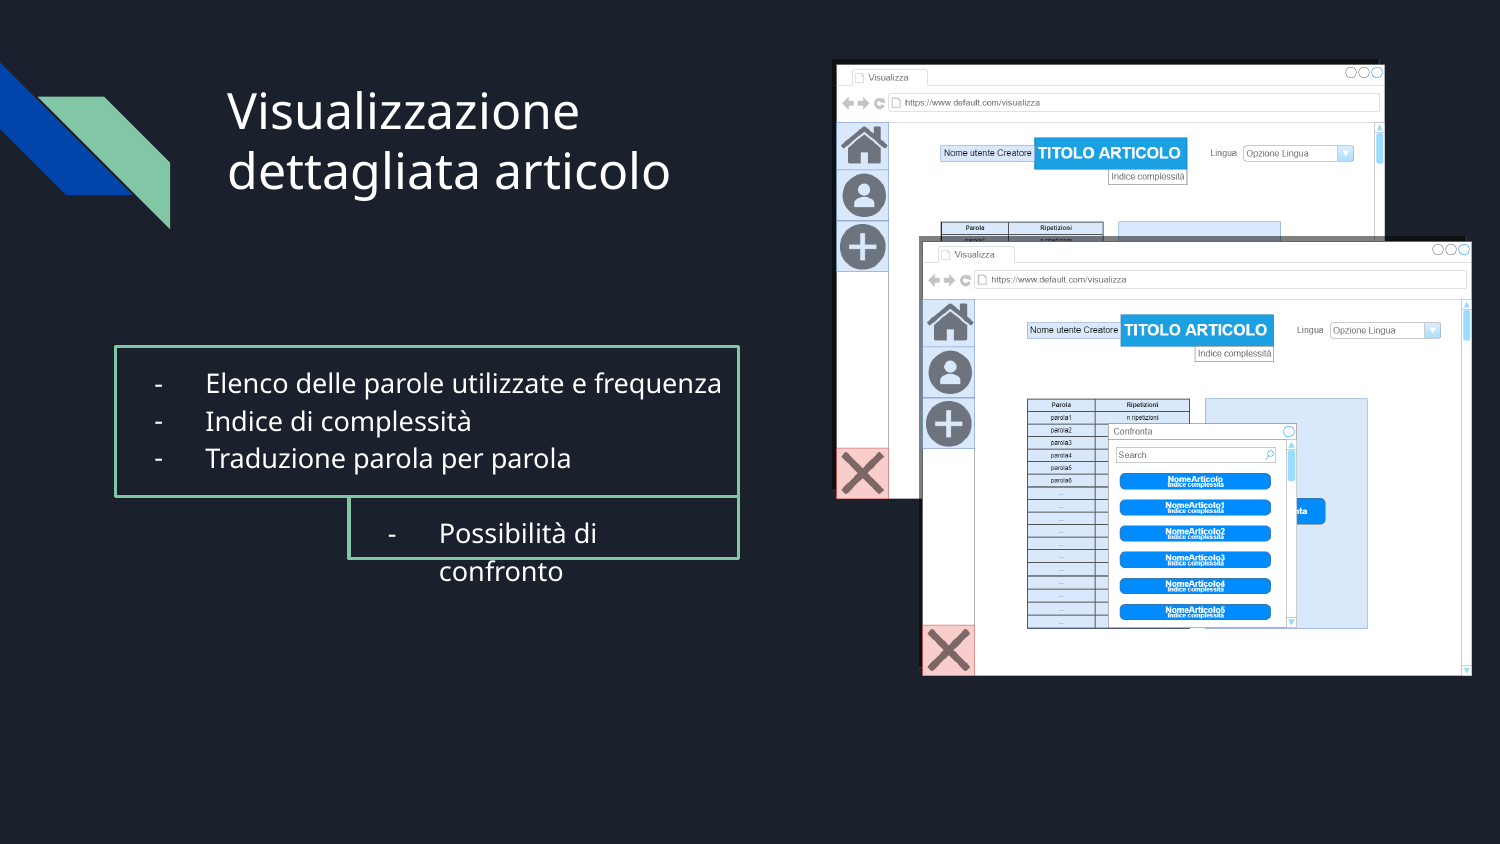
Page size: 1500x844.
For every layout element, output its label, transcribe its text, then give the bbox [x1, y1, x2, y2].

picture [836, 64, 1472, 676]
title Visualizzazione dettagliata articolo [212, 64, 832, 215]
list Possibilità di confronto [348, 496, 739, 559]
list Elenco delle parole utilizzate e frequenza Indice di complessità Traduzione parola per parola [115, 346, 739, 497]
